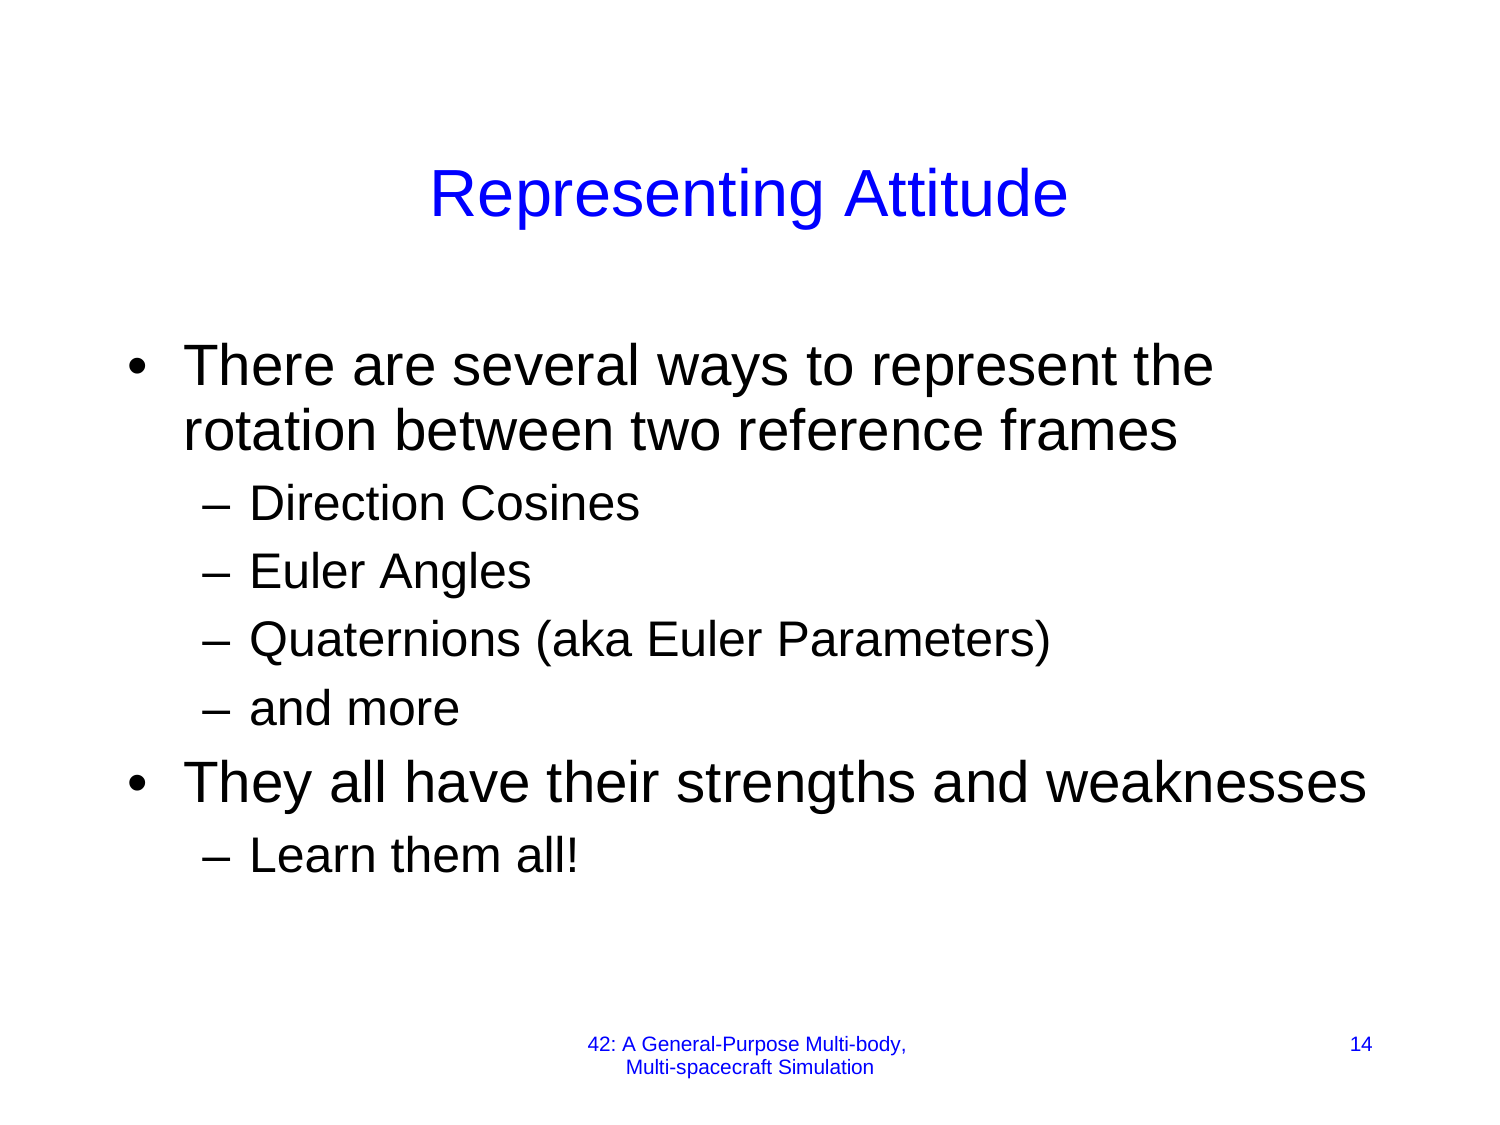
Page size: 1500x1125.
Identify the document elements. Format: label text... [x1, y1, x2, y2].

title Representing Attitude [112, 99, 1388, 288]
list There are several ways to represent the rotation between two reference frames Direction Cosines Euler Angles Quaternions (aka Euler Parameters) and more They all have their strengths and weaknesses Learn them all! [112, 324, 1388, 1068]
